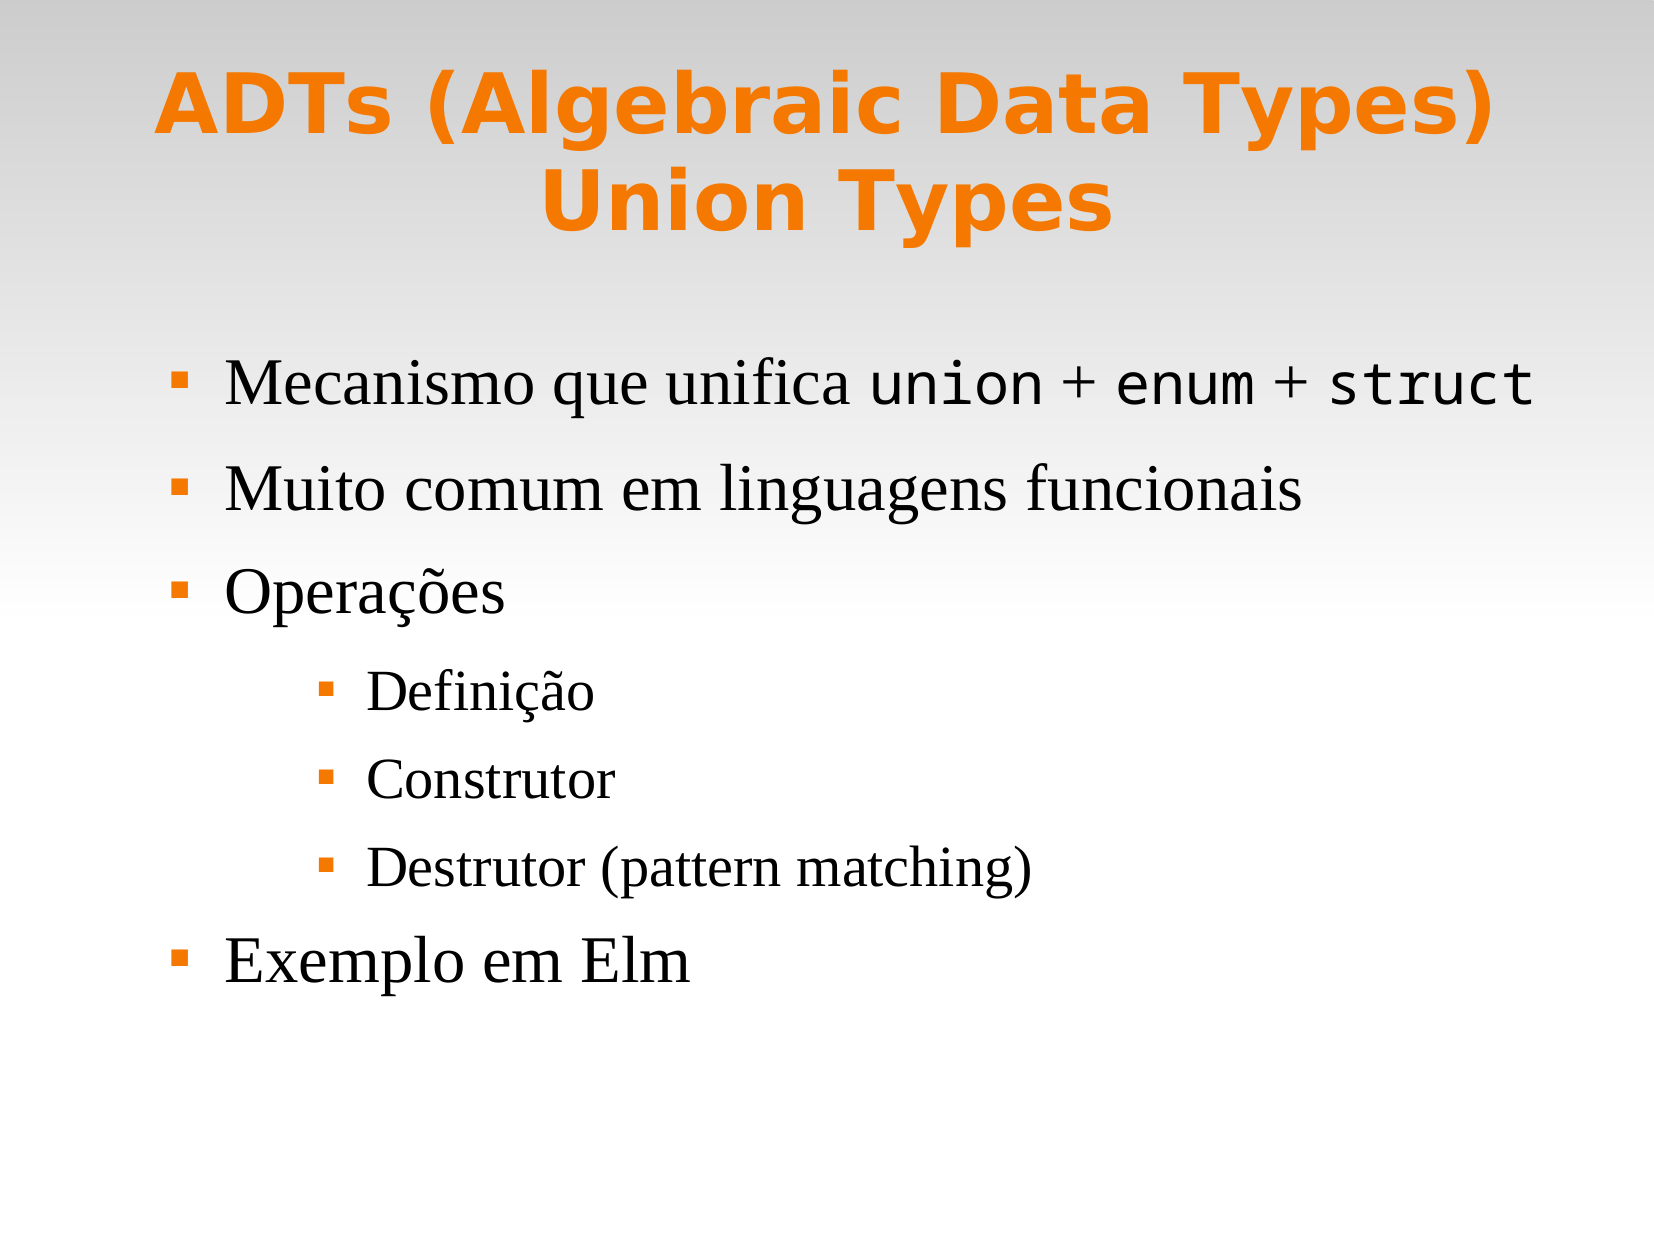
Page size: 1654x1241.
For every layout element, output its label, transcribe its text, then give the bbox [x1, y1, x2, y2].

list Mecanismo que unifica union + enum + struct Muito comum em linguagens funcionais Operações Definição Construtor Destrutor (pattern matching) Exemplo em Elm [82, 342, 1571, 1109]
title ADTs (Algebraic Data Types) Union Types [82, 49, 1571, 257]
